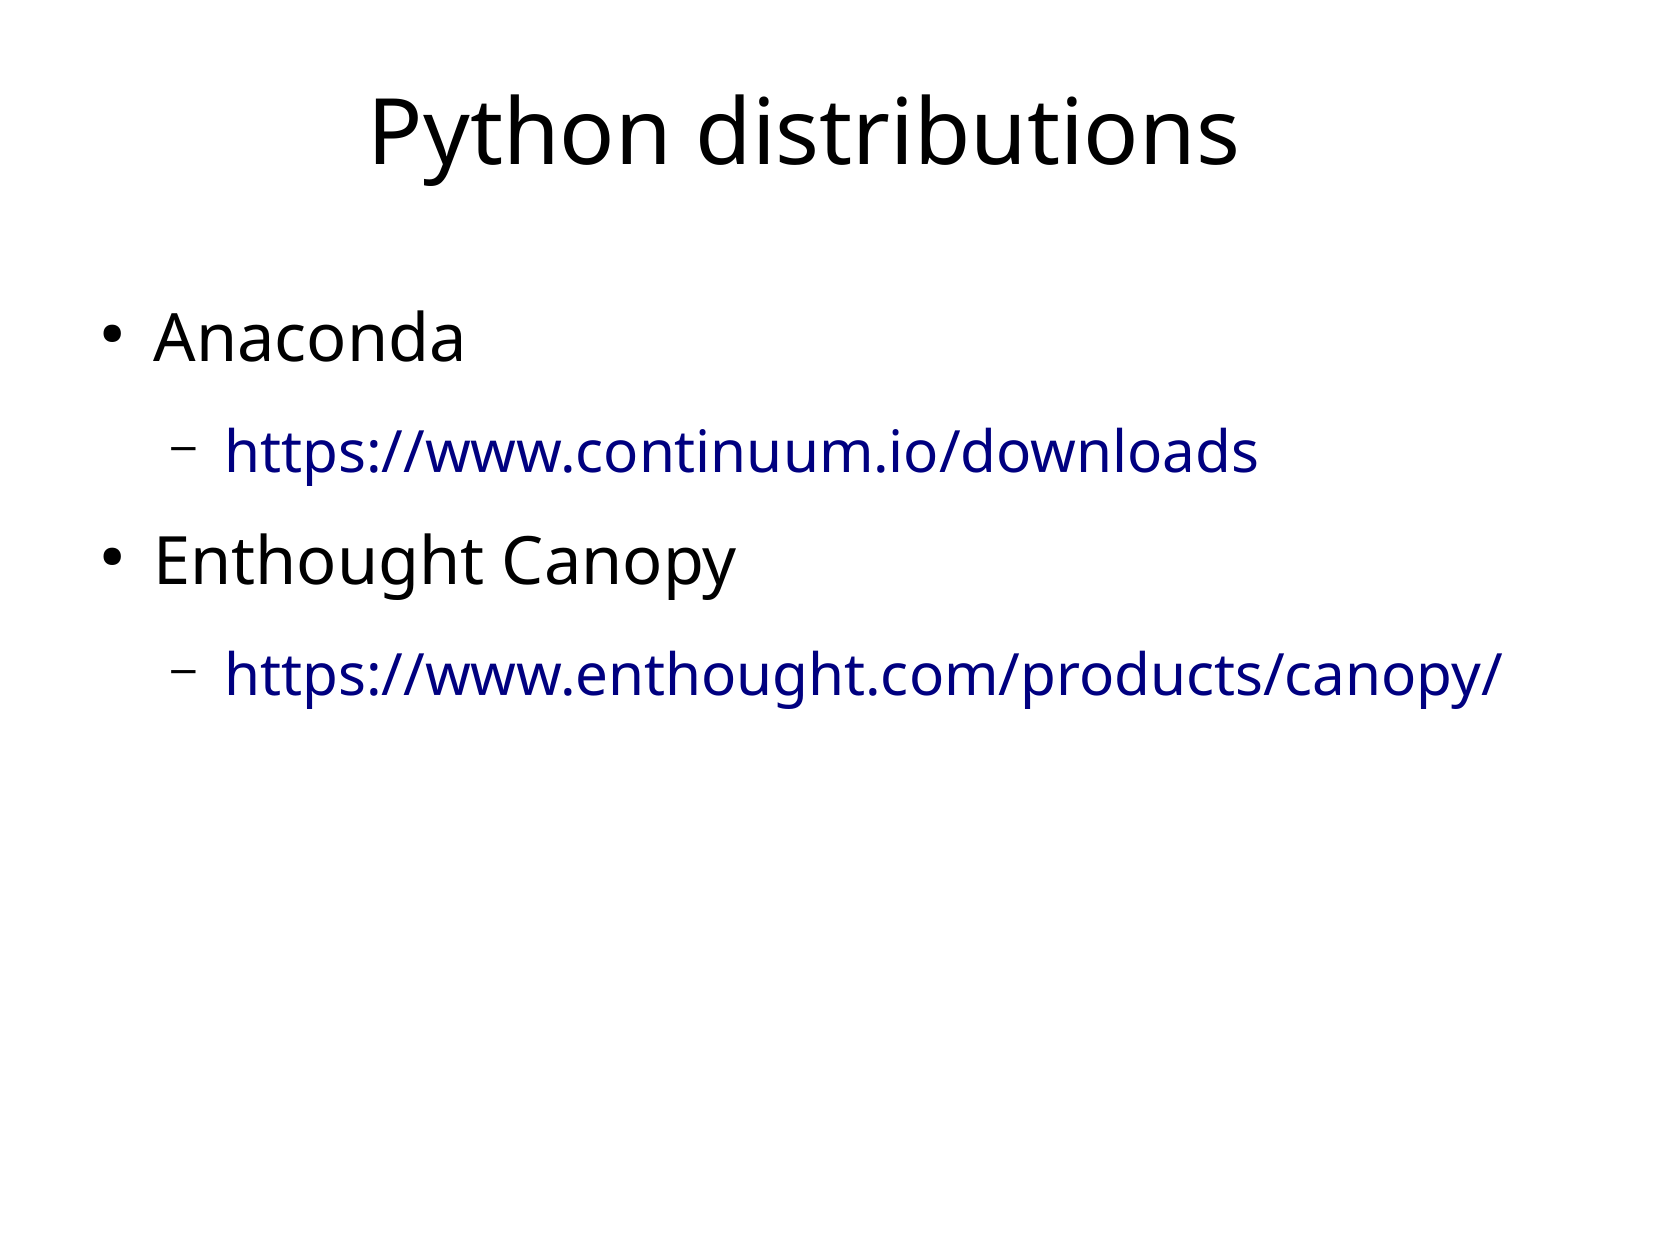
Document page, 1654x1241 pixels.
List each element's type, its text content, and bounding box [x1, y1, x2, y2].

title Python distributions [79, 25, 1531, 233]
list Anaconda https://www.continuum.io/downloads Enthought Canopy https://www.enthought.com/products/canopy/ [82, 290, 1546, 1156]
